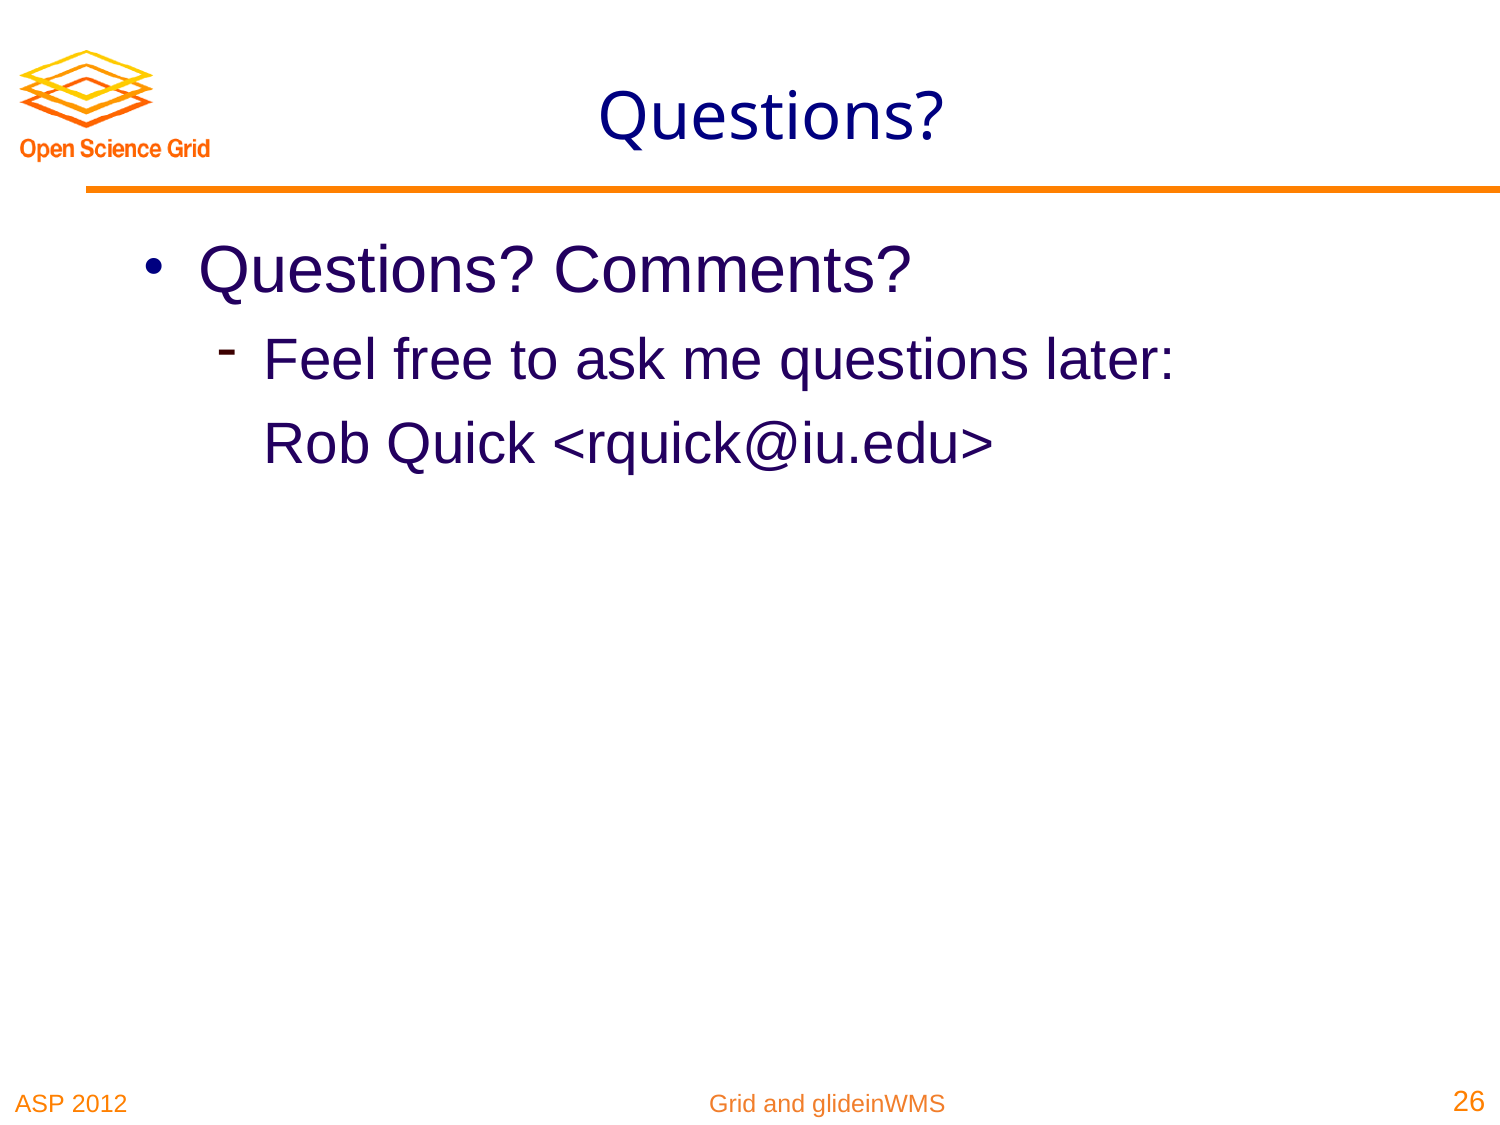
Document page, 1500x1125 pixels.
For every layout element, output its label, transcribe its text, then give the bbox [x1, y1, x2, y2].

list Questions? Comments? Feel free to ask me questions later: Rob Quick <rquick@iu.edu> [127, 218, 1403, 988]
text_box <number> [1431, 1050, 1500, 1125]
picture [0, 27, 201, 179]
title Questions? [201, 18, 1342, 207]
